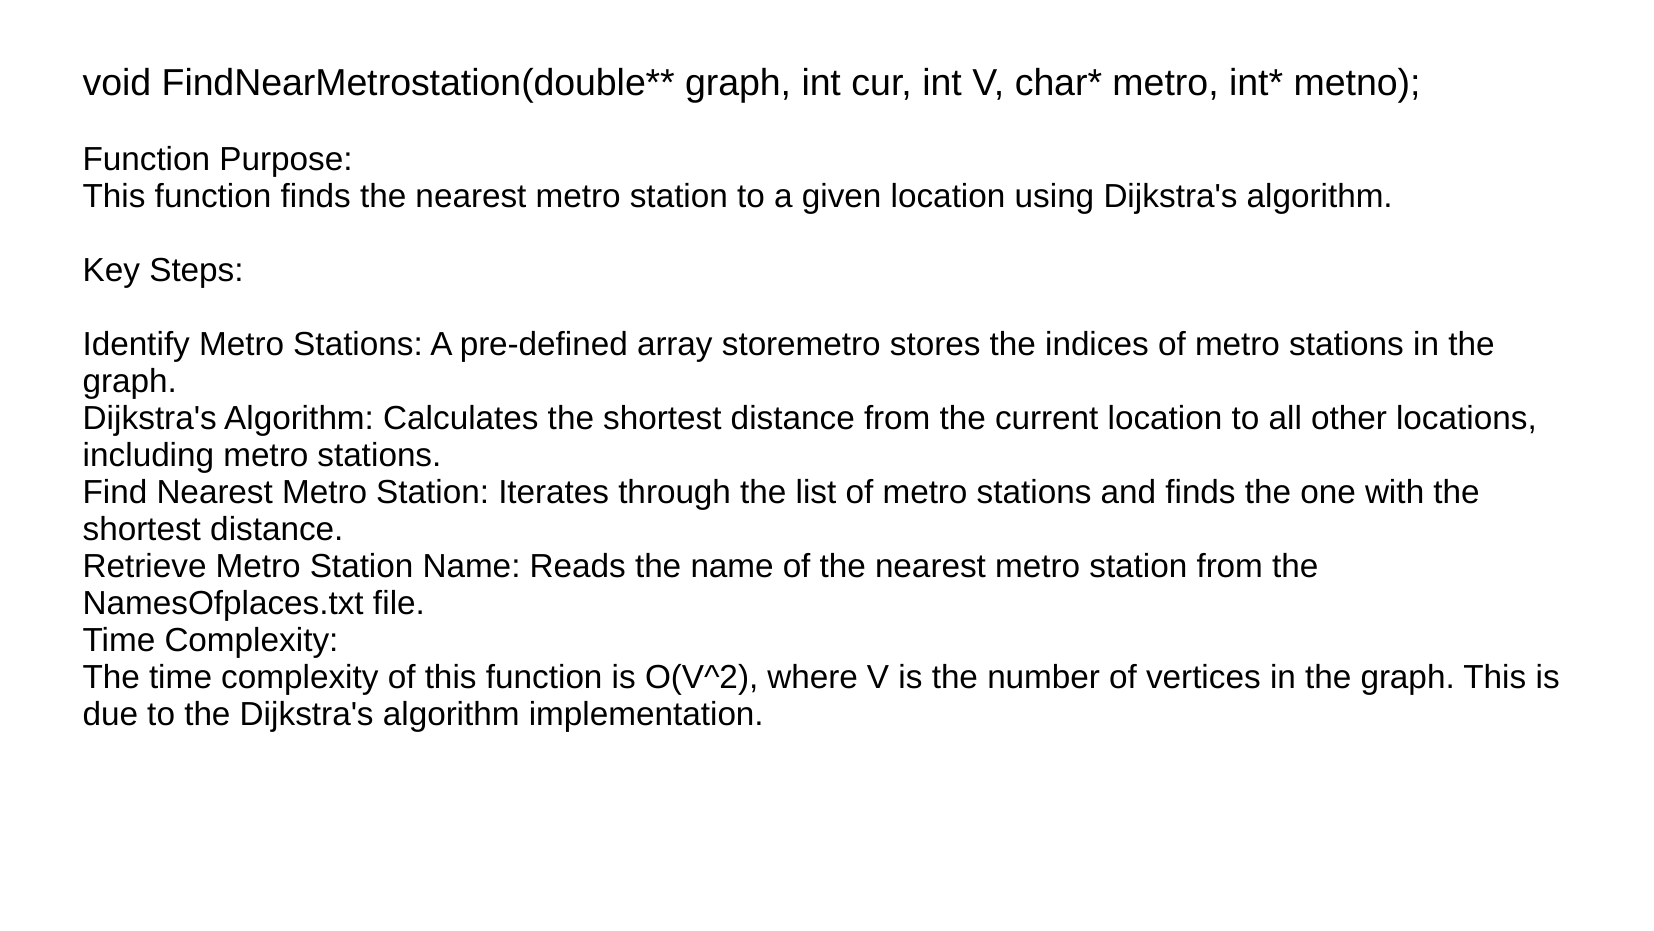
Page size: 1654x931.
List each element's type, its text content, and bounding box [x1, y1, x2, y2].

subtitle void FindNearMetrostation(double** graph, int cur, int V, char* metro, int* metno); Function Purpose: This function finds the nearest metro station to a given location using Dijkstra's algorithm. Key Steps: Identify Metro Stations: A pre-defined array storemetro stores the indices of metro stations in the graph. Dijkstra's Algorithm: Calculates the shortest distance from the current location to all other locations, including metro stations. Find Nearest Metro Station: Iterates through the list of metro stations and finds the one with the shortest distance. Retrieve Metro Station Name: Reads the name of the nearest metro station from the NamesOfplaces.txt file. Time Complexity: The time complexity of this function is O(V^2), where V is the number of vertices in the graph. This is due to the Dijkstra's algorithm implementation. [82, 37, 1571, 757]
